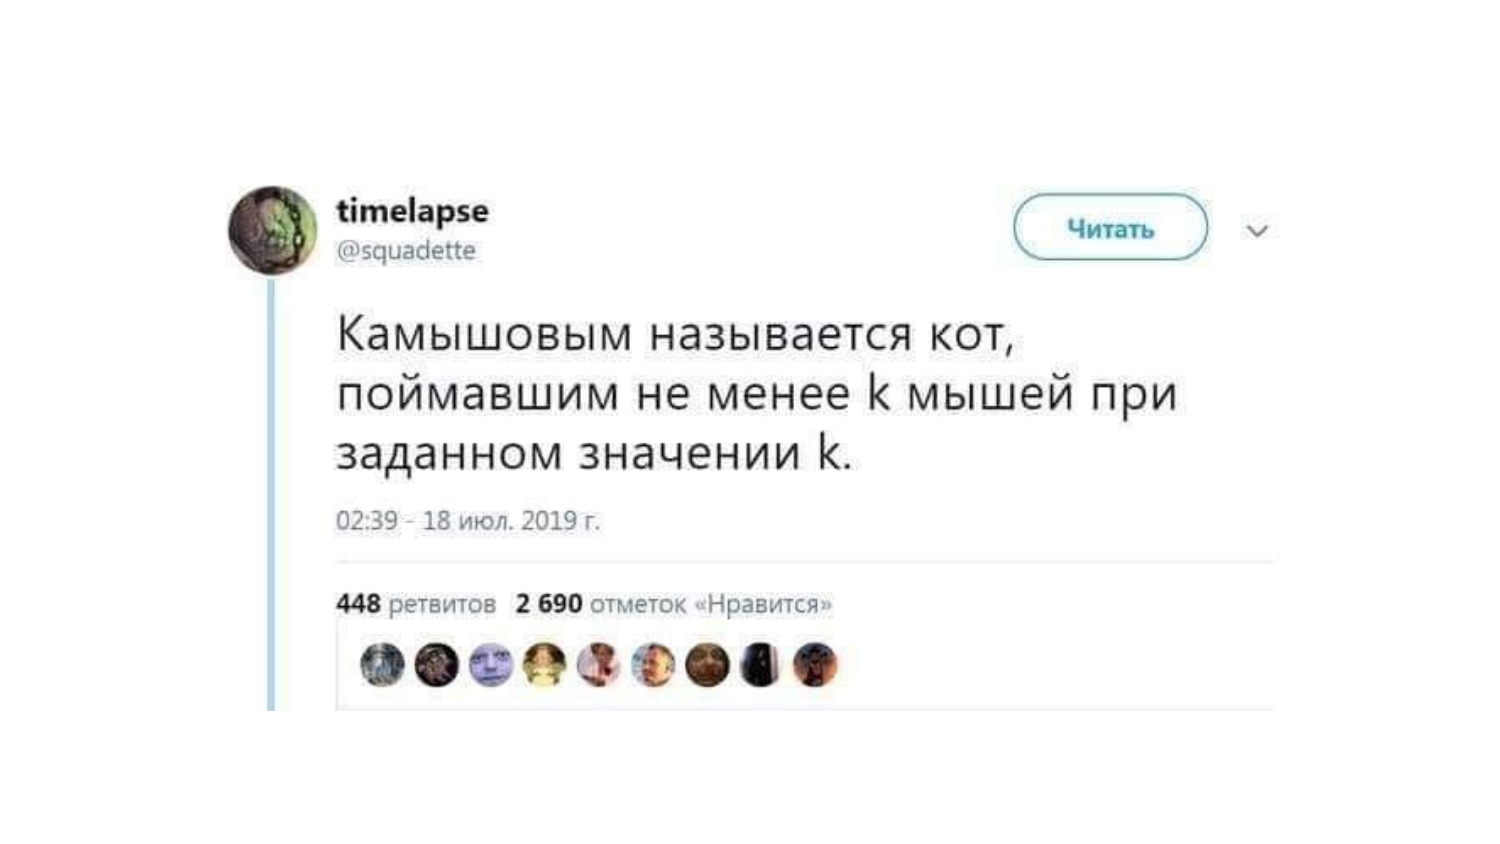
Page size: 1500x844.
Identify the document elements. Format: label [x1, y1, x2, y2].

picture [158, 132, 1342, 711]
